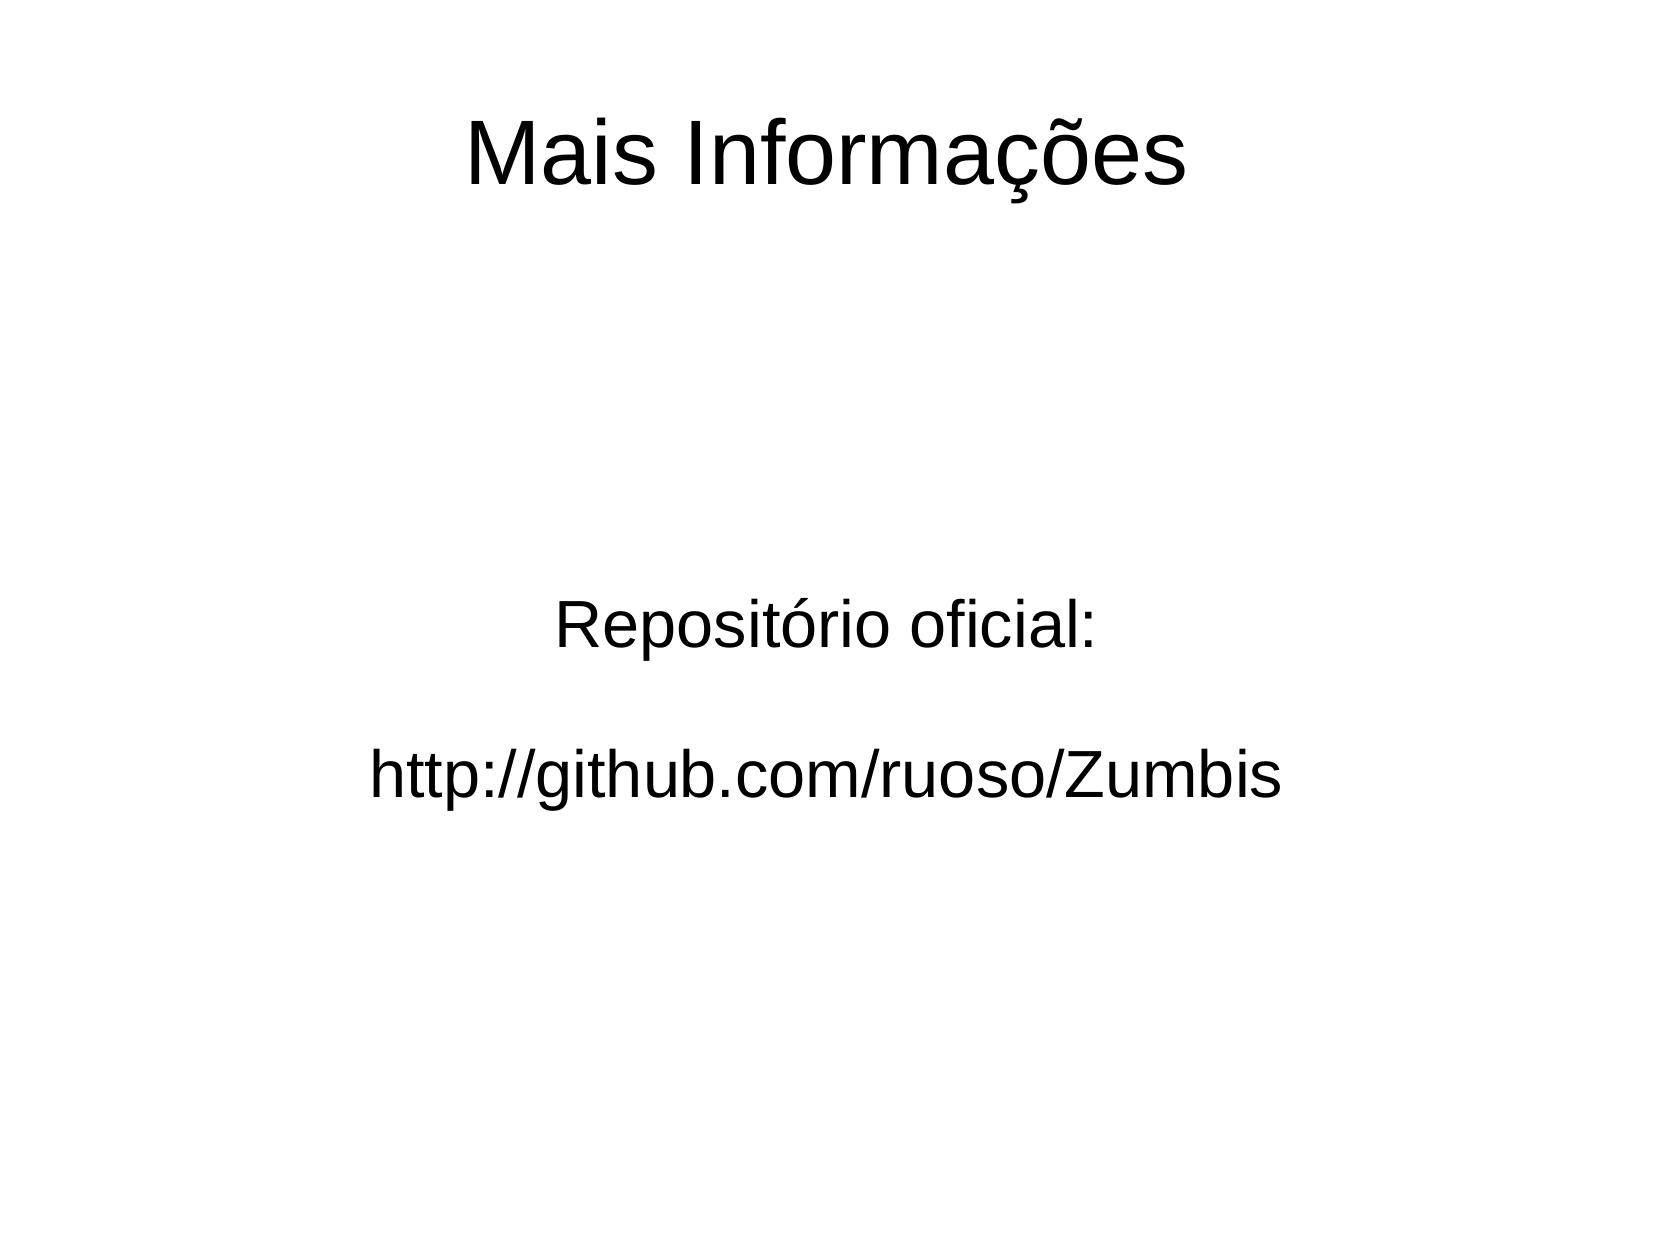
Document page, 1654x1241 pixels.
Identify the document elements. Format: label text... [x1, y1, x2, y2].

subtitle Repositório oficial: http://github.com/ruoso/Zumbis [82, 297, 1571, 1102]
title Mais Informações [82, 56, 1571, 250]
